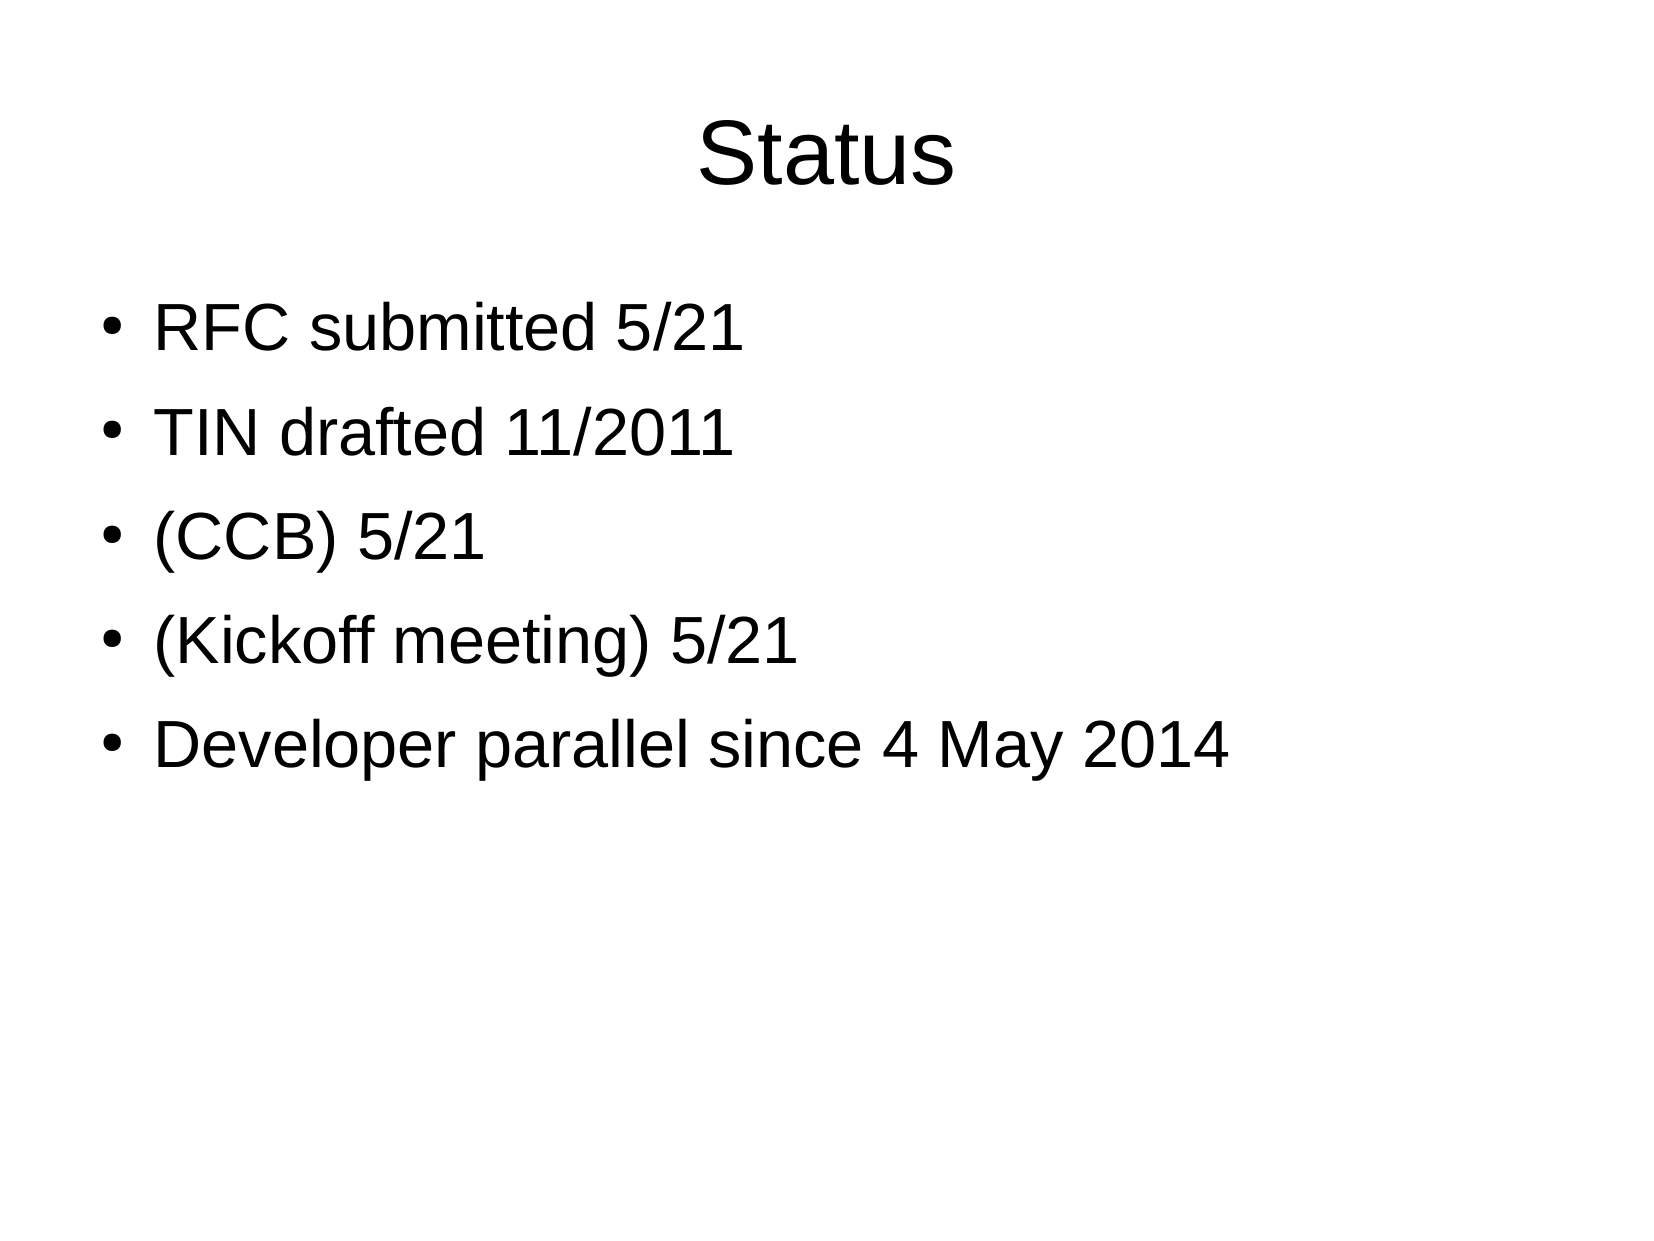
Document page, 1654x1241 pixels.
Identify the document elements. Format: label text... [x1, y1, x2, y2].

title Status [82, 49, 1571, 257]
list RFC submitted 5/21 TIN drafted 11/2011 (CCB) 5/21 (Kickoff meeting) 5/21 Developer parallel since 4 May 2014 [82, 290, 1571, 1109]
